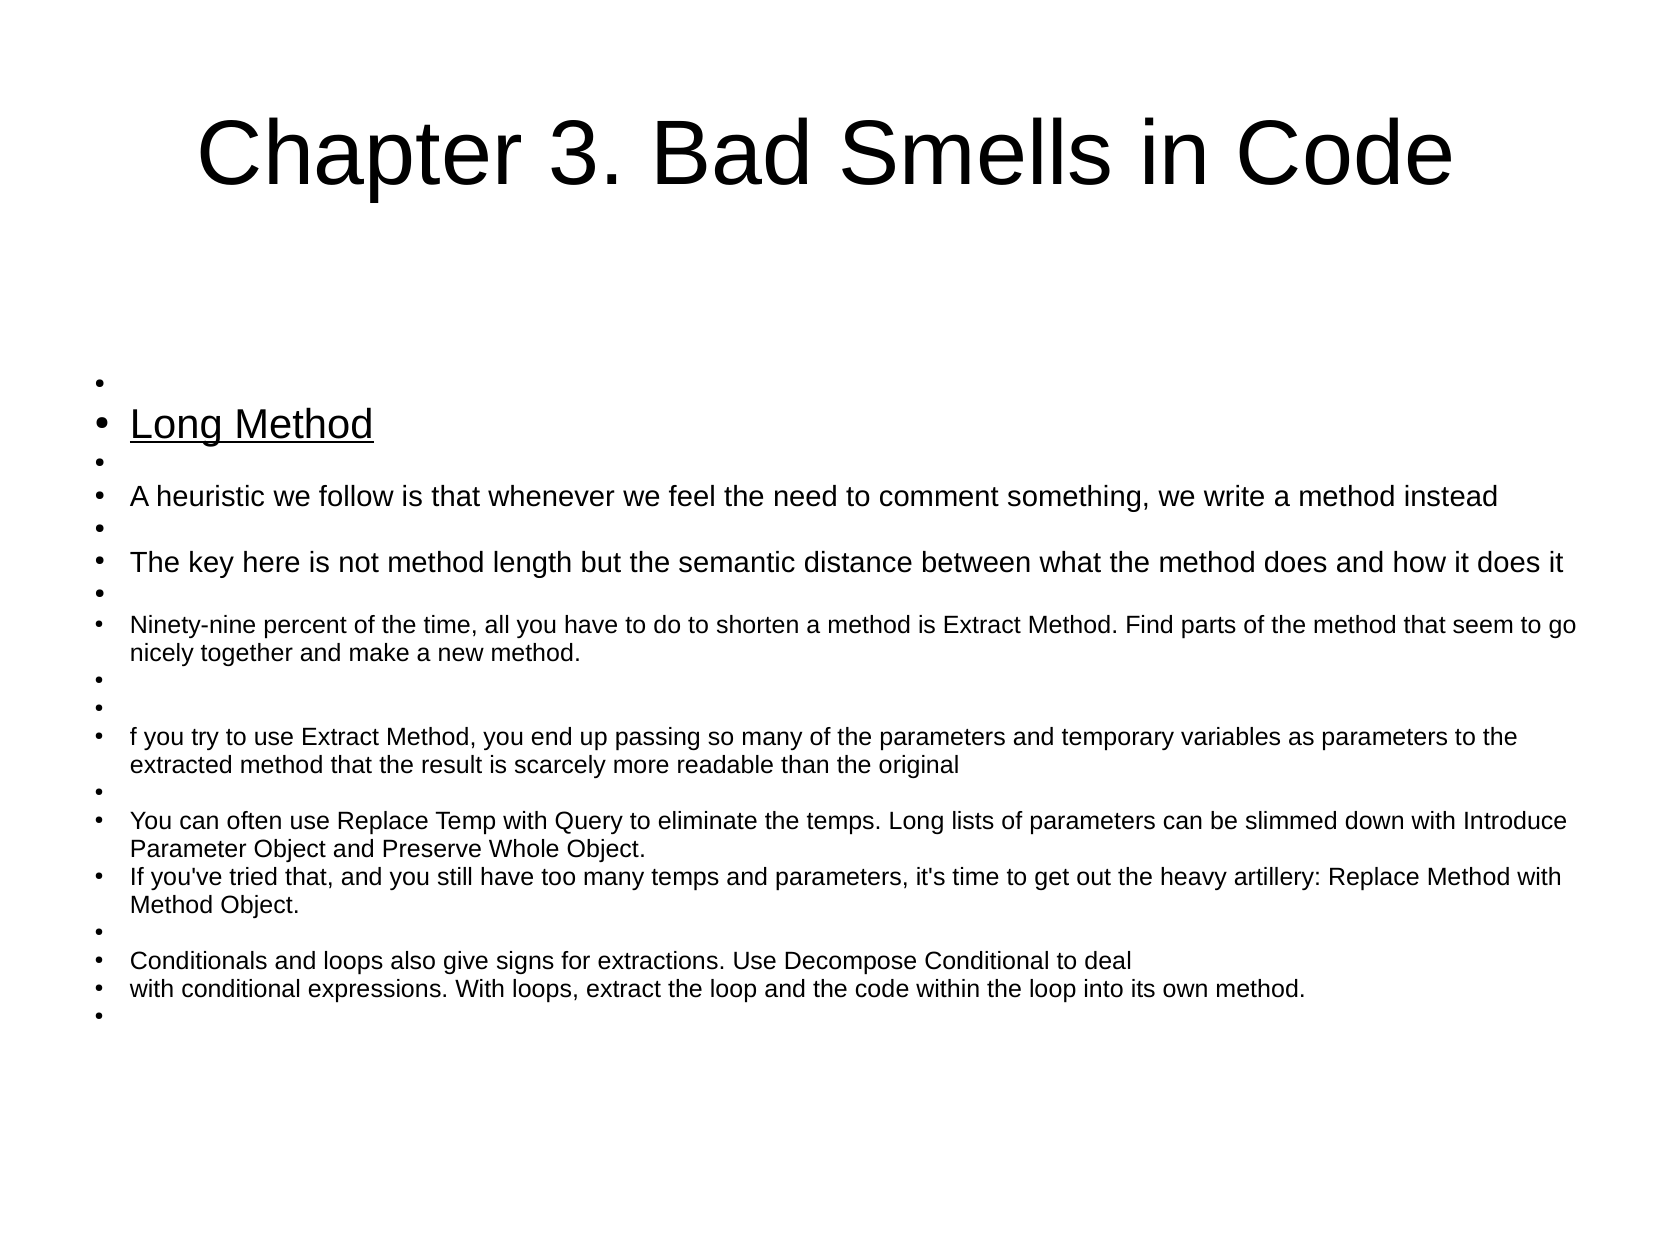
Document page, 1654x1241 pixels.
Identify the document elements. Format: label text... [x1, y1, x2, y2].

title Chapter 3. Bad Smells in Code [82, 49, 1571, 257]
subtitle Long Method A heuristic we follow is that whenever we feel the need to comment something, we write a method instead The key here is not method length but the semantic distance between what the method does and how it does it Ninety-nine percent of the time, all you have to do to shorten a method is Extract Method. Find parts of the method that seem to go nicely together and make a new method. f you try to use Extract Method, you end up passing so many of the parameters and temporary variables as parameters to the extracted method that the result is scarcely more readable than the original You can often use Replace Temp with Query to eliminate the temps. Long lists of parameters can be slimmed down with Introduce Parameter Object and Preserve Whole Object. If you've tried that, and you still have too many temps and parameters, it's time to get out the heavy artillery: Replace Method with Method Object. Conditionals and loops also give signs for extractions. Use Decompose Conditional to deal with conditional expressions. With loops, extract the loop and the code within the loop into its own method. [94, 290, 1583, 1109]
